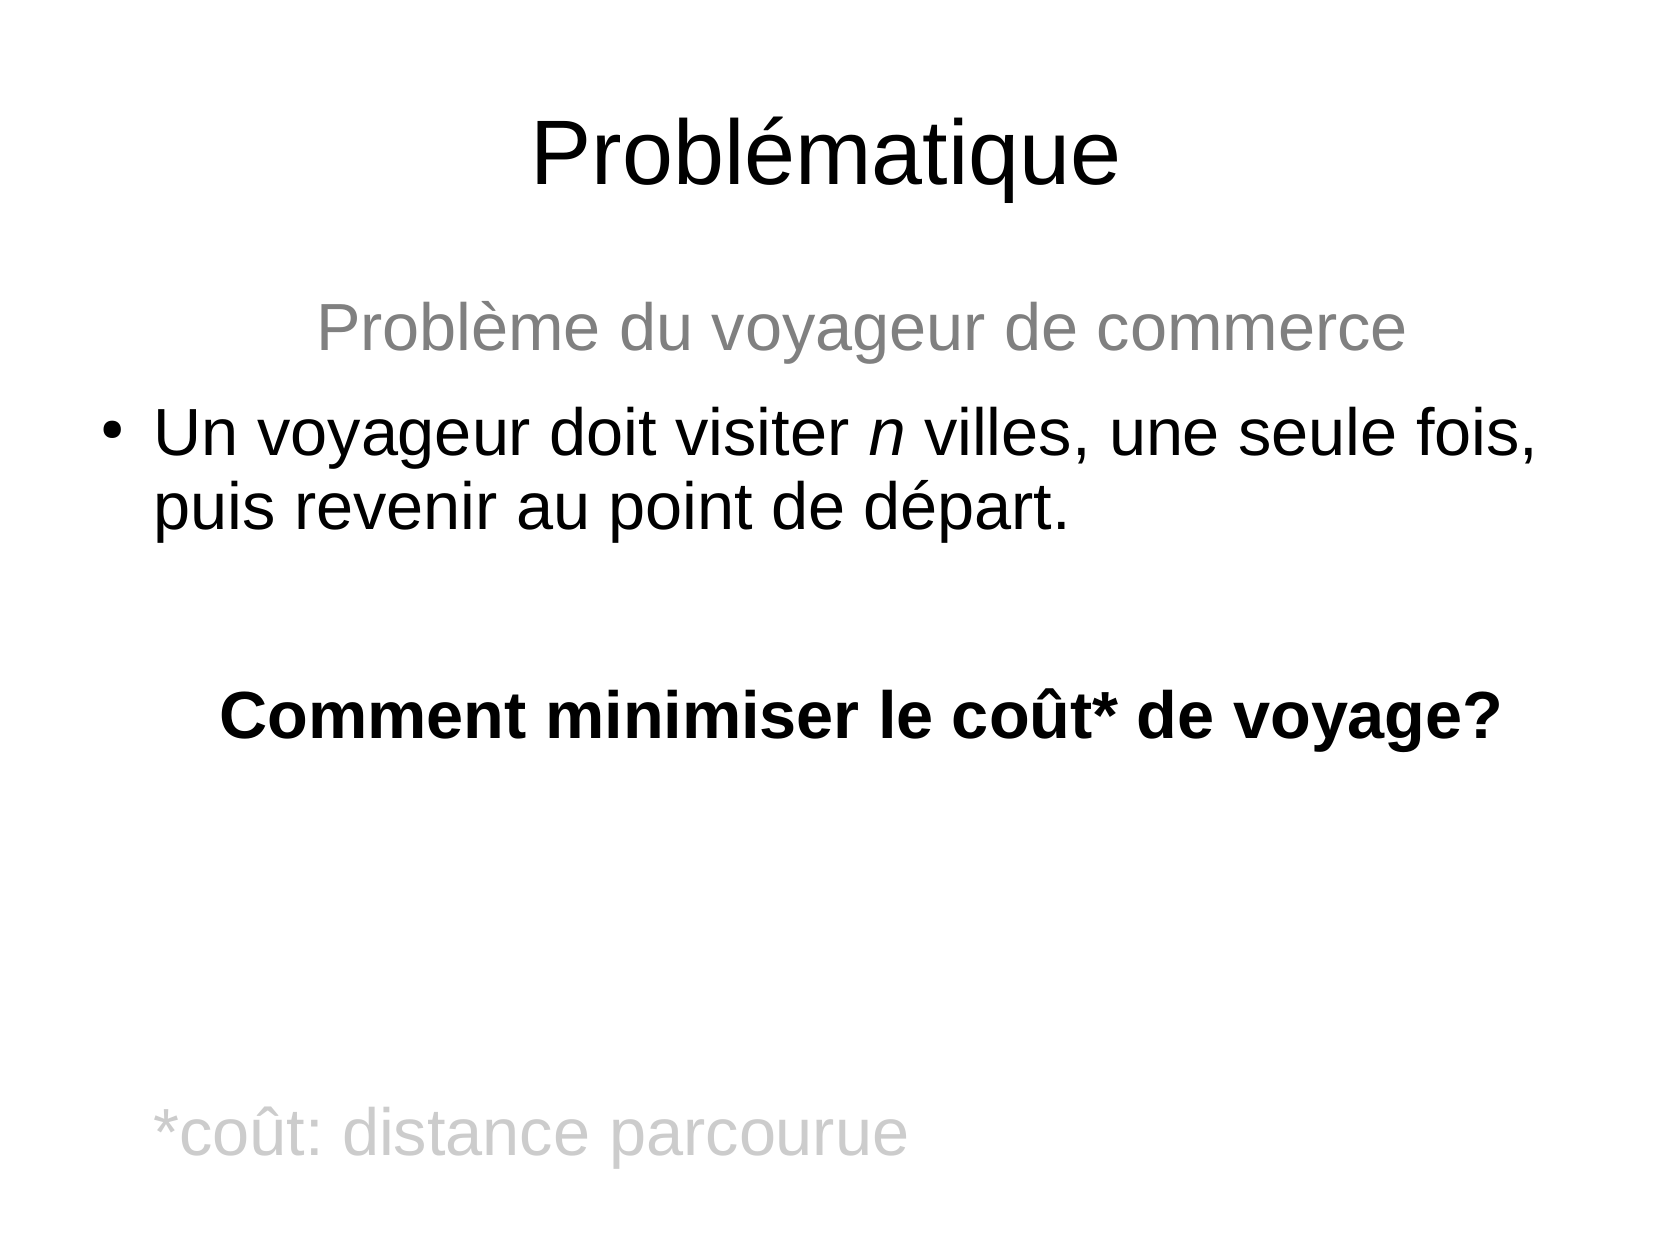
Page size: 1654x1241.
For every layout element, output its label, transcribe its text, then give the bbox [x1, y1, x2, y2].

list Problème du voyageur de commerce Un voyageur doit visiter n villes, une seule fois, puis revenir au point de départ. Comment minimiser le coût* de voyage? *coût: distance parcourue [82, 290, 1571, 1216]
title Problématique [82, 49, 1571, 257]
